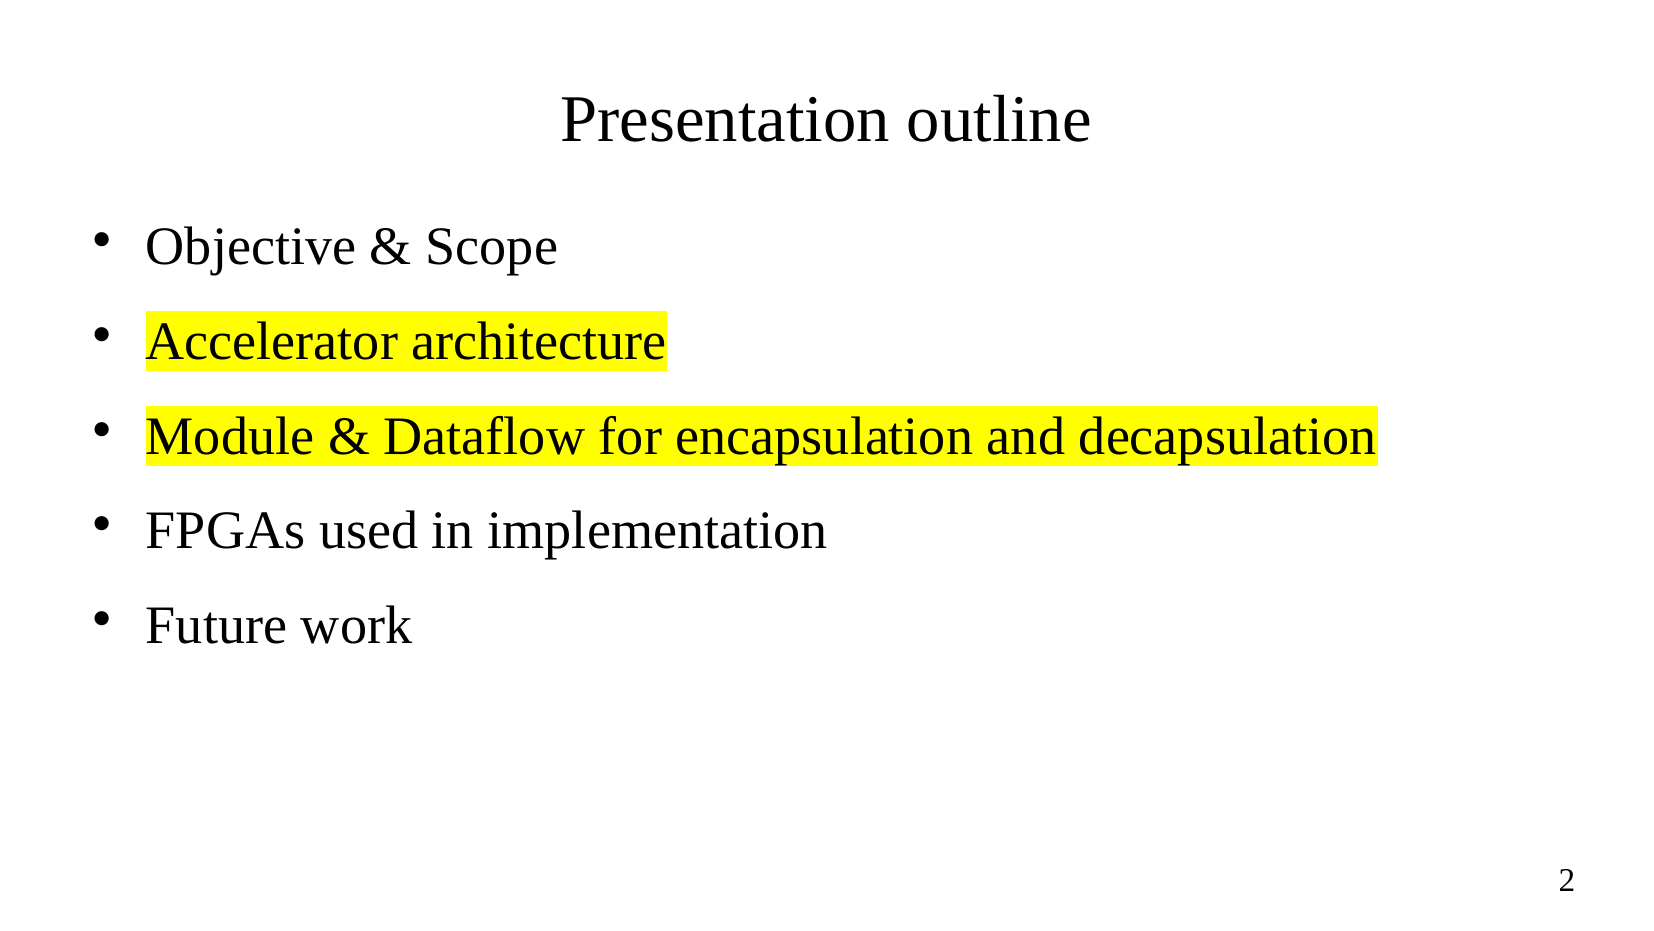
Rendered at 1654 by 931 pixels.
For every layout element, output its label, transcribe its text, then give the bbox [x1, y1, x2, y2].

title Presentation outline [82, 36, 1571, 193]
list Objective & Scope Accelerator architecture Module & Dataflow for encapsulation and decapsulation FPGAs used in implementation Future work [75, 210, 1564, 750]
text_box 2 [1543, 836, 1594, 907]
